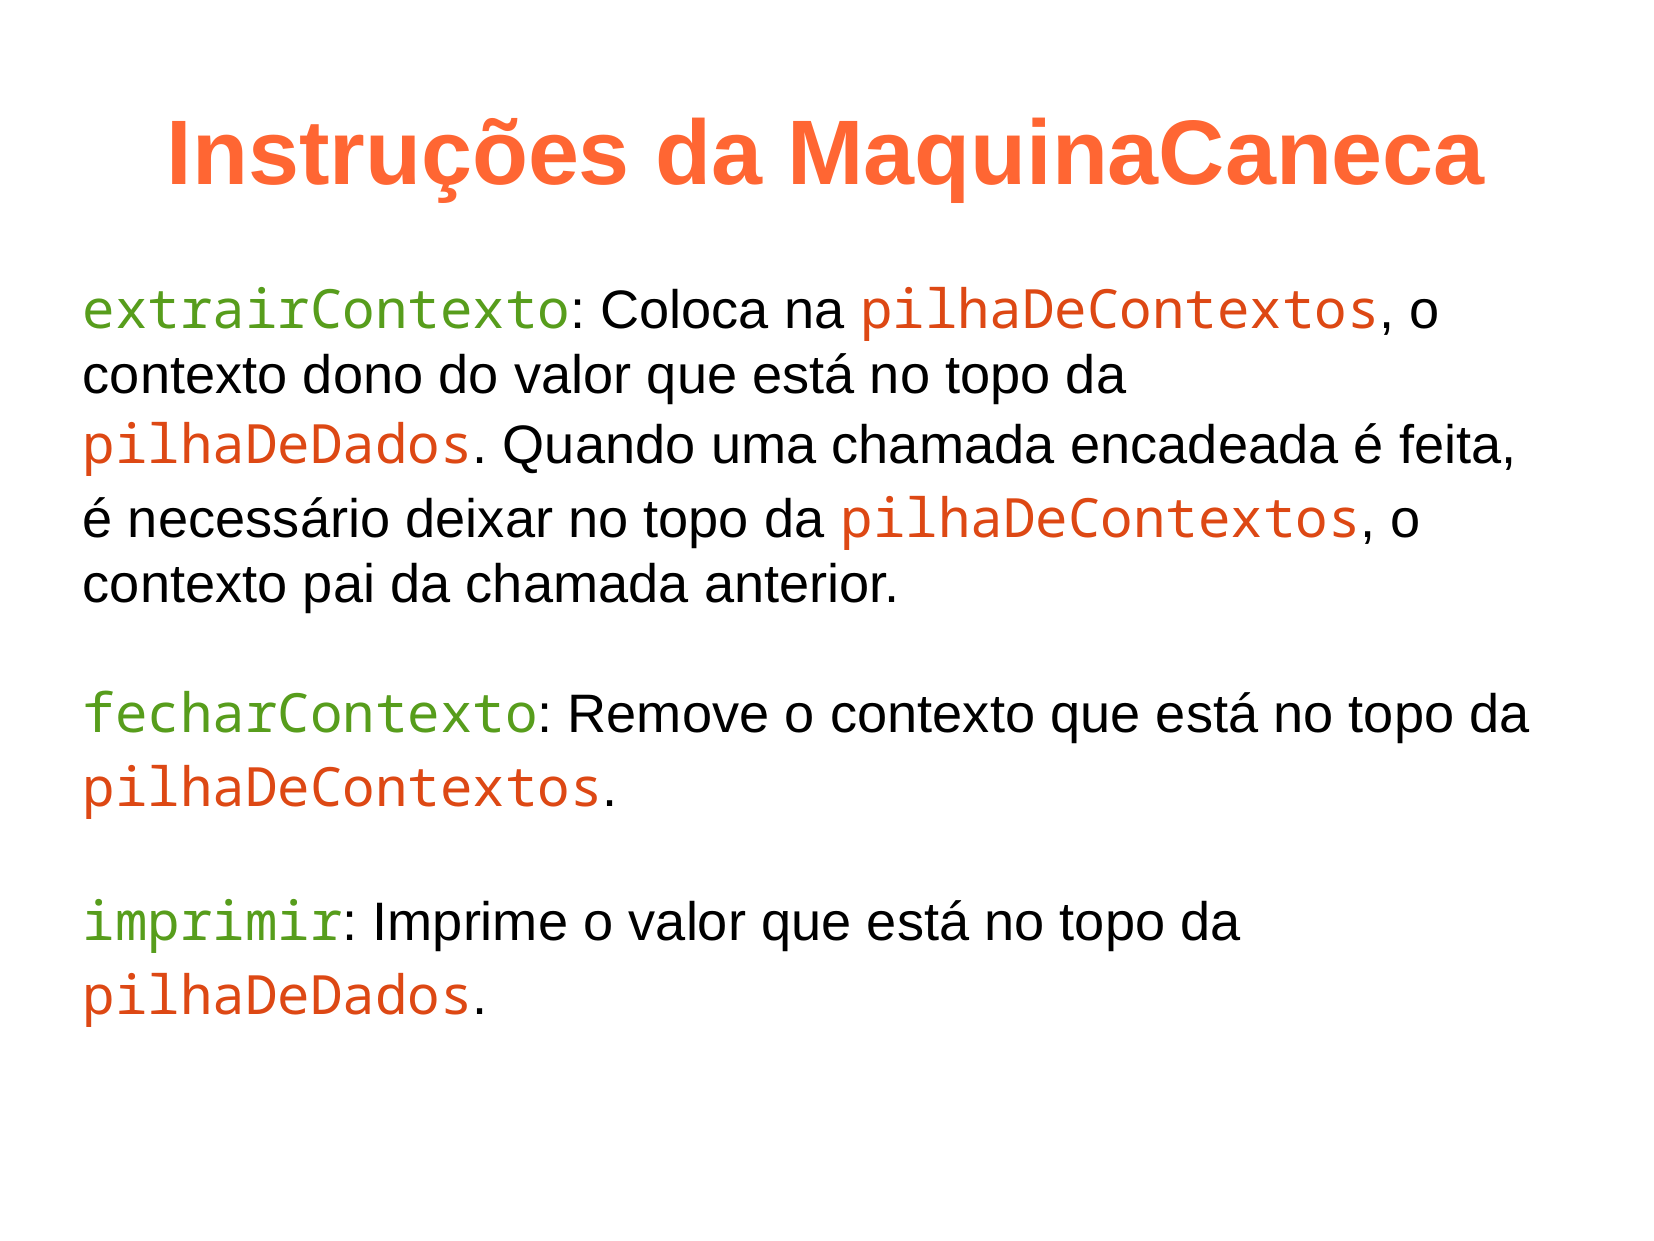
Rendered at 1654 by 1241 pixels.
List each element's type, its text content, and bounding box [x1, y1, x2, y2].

title Instruções da MaquinaCaneca [82, 49, 1571, 257]
subtitle extrairContexto: Coloca na pilhaDeContextos, o contexto dono do valor que está no topo da pilhaDeDados. Quando uma chamada encadeada é feita, é necessário deixar no topo da pilhaDeContextos, o contexto pai da chamada anterior. fecharContexto: Remove o contexto que está no topo da pilhaDeContextos. imprimir: Imprime o valor que está no topo da pilhaDeDados. [82, 291, 1538, 1011]
